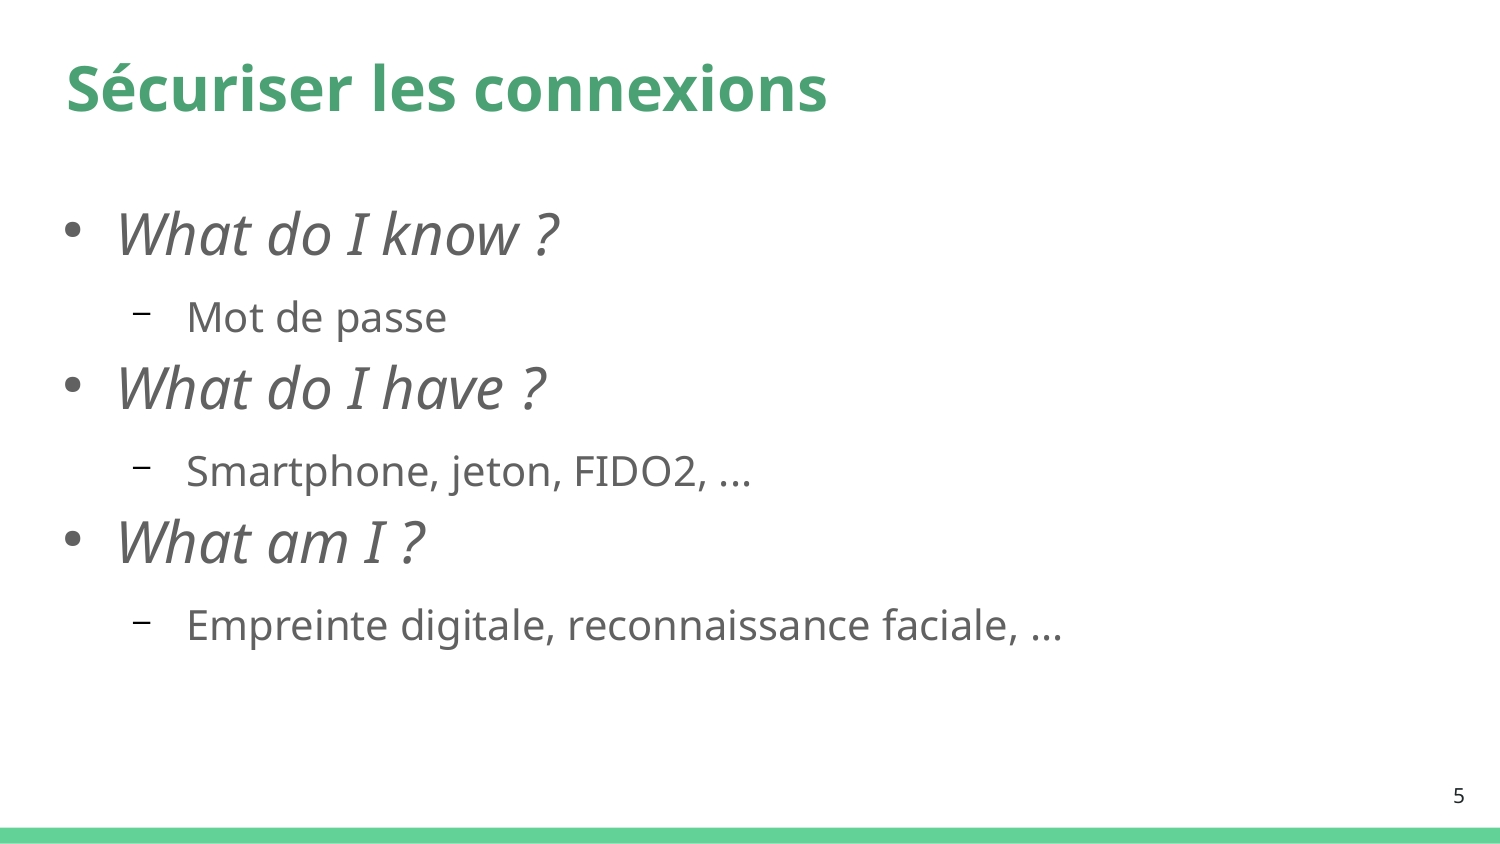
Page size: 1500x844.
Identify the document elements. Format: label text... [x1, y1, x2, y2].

slide_number <numéro> [1389, 764, 1480, 830]
list What do I know ? Mot de passe What do I have ? Smartphone, jeton, FIDO2, ... What am I ? Empreinte digitale, reconnaissance faciale, ... [29, 171, 1430, 818]
title Sécuriser les connexions [51, 23, 1449, 117]
